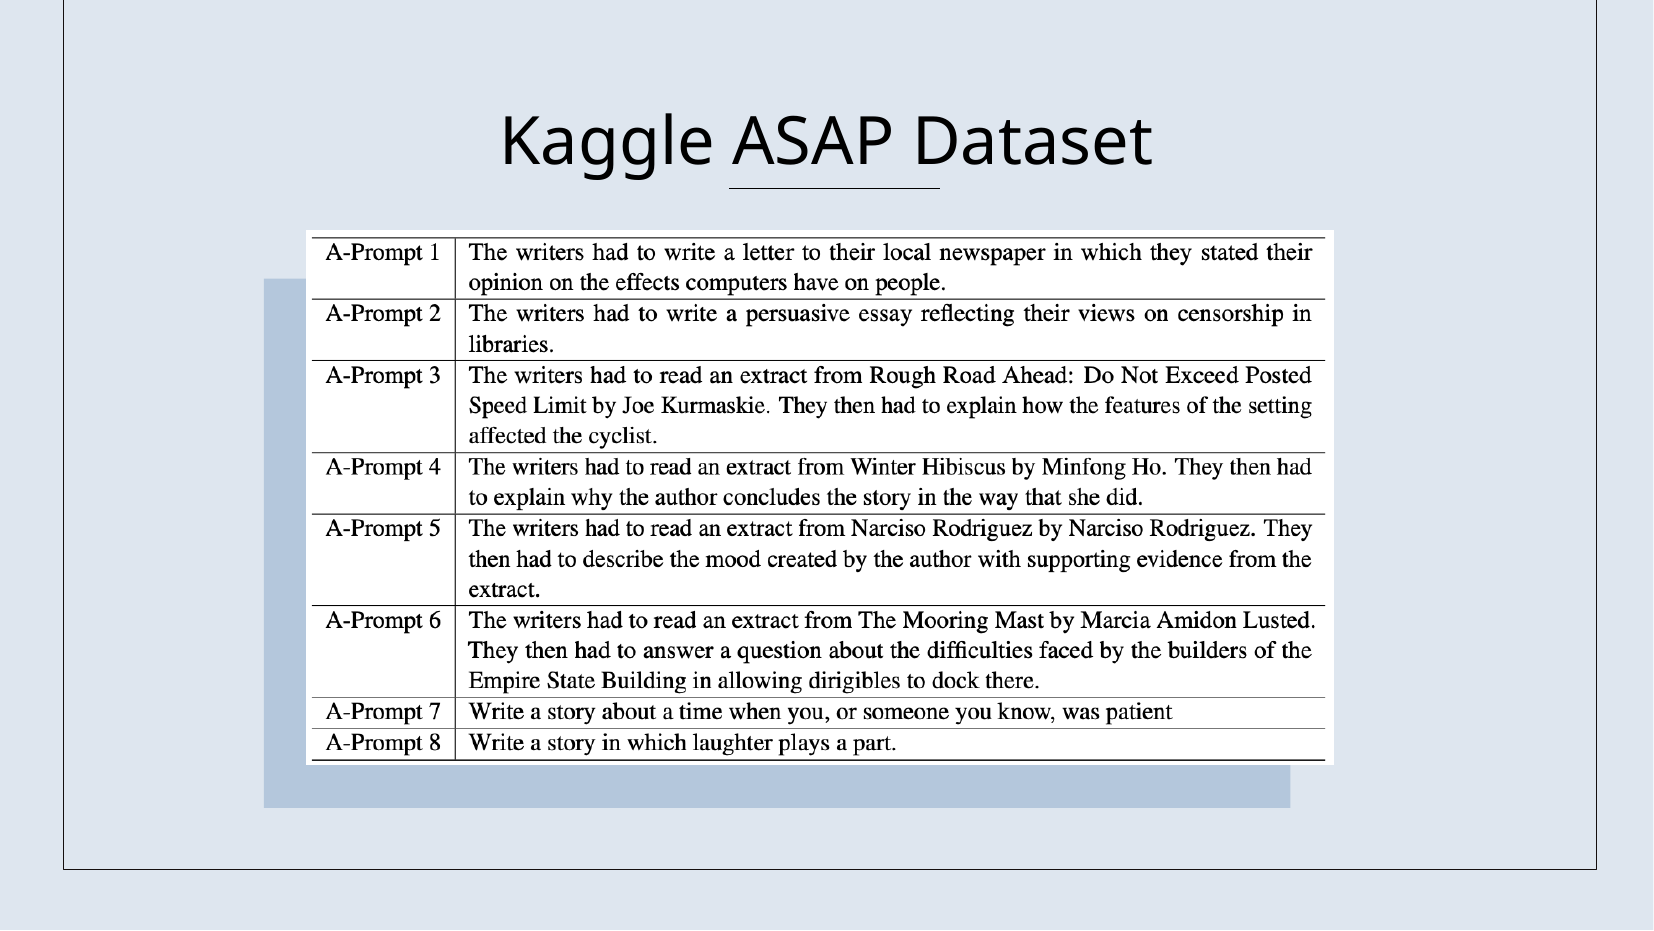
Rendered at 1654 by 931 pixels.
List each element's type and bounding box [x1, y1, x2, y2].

text_box [63, 0, 1596, 870]
picture [306, 230, 1334, 766]
